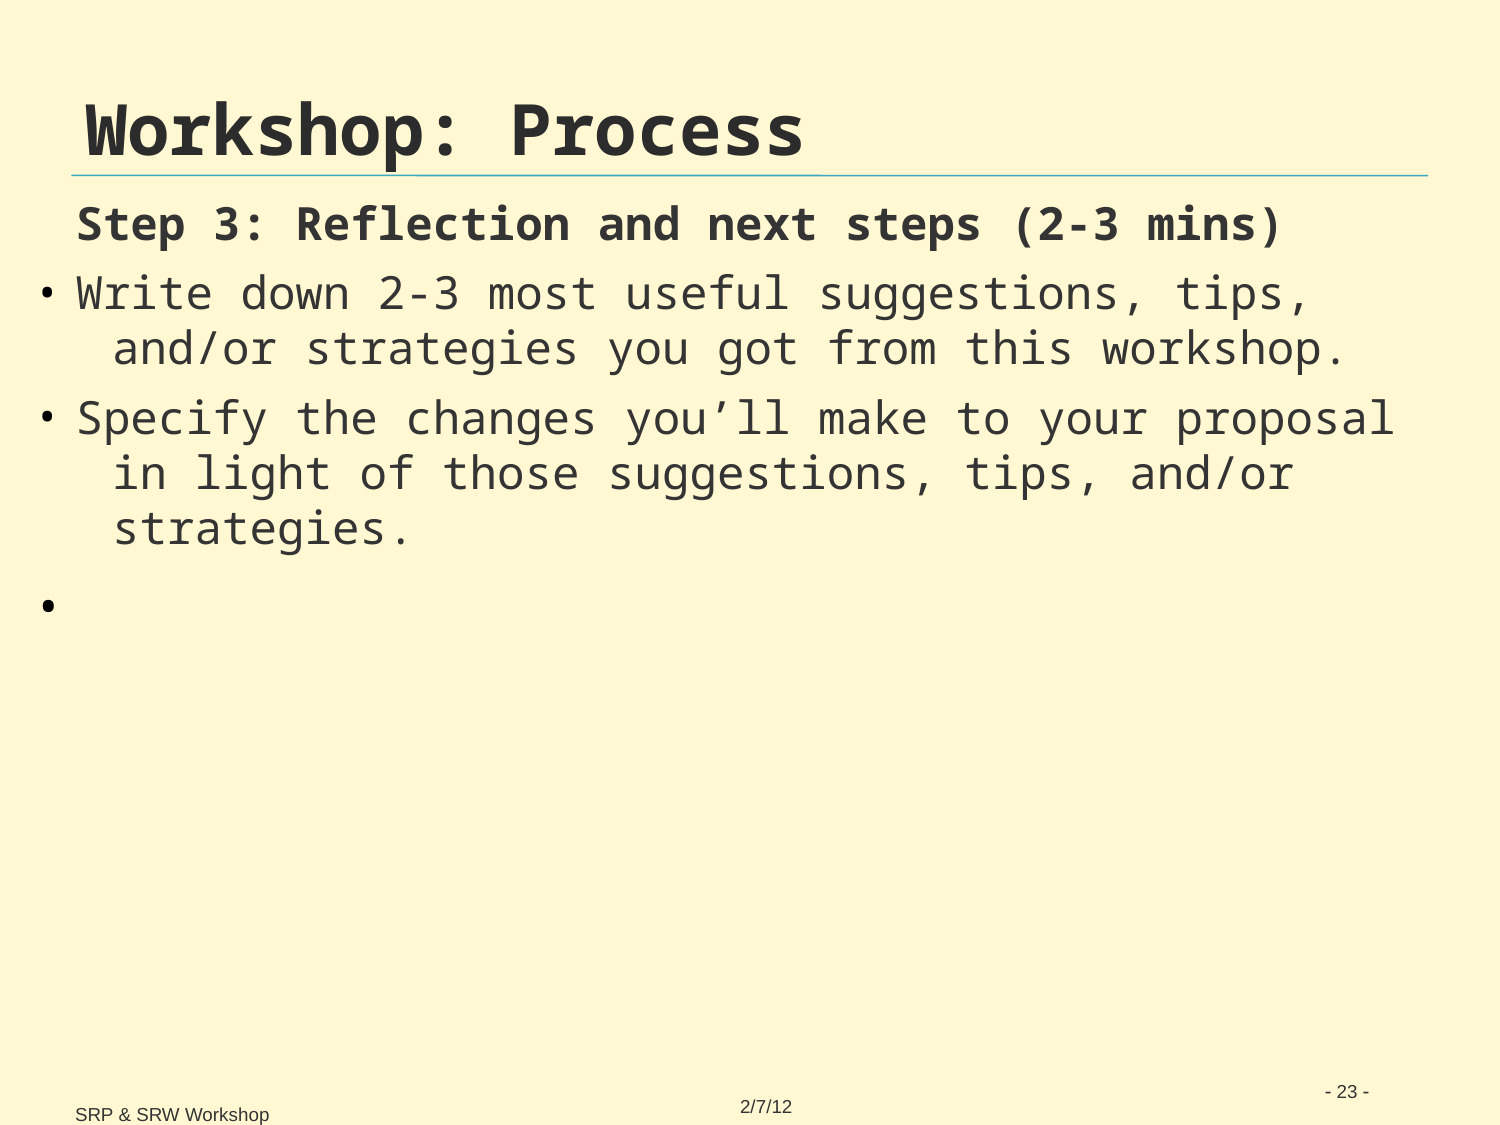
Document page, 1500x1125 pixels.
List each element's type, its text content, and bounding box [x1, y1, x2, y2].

list Step 3: Reflection and next steps (2-3 mins) Write down 2-3 most useful suggestions, tips, and/or strategies you got from this workshop. Specify the changes you’ll make to your proposal in light of those suggestions, tips, and/or strategies. [24, 187, 1475, 1088]
text_box   [1325, 1074, 1438, 1125]
title Workshop: Process [71, 34, 1321, 176]
